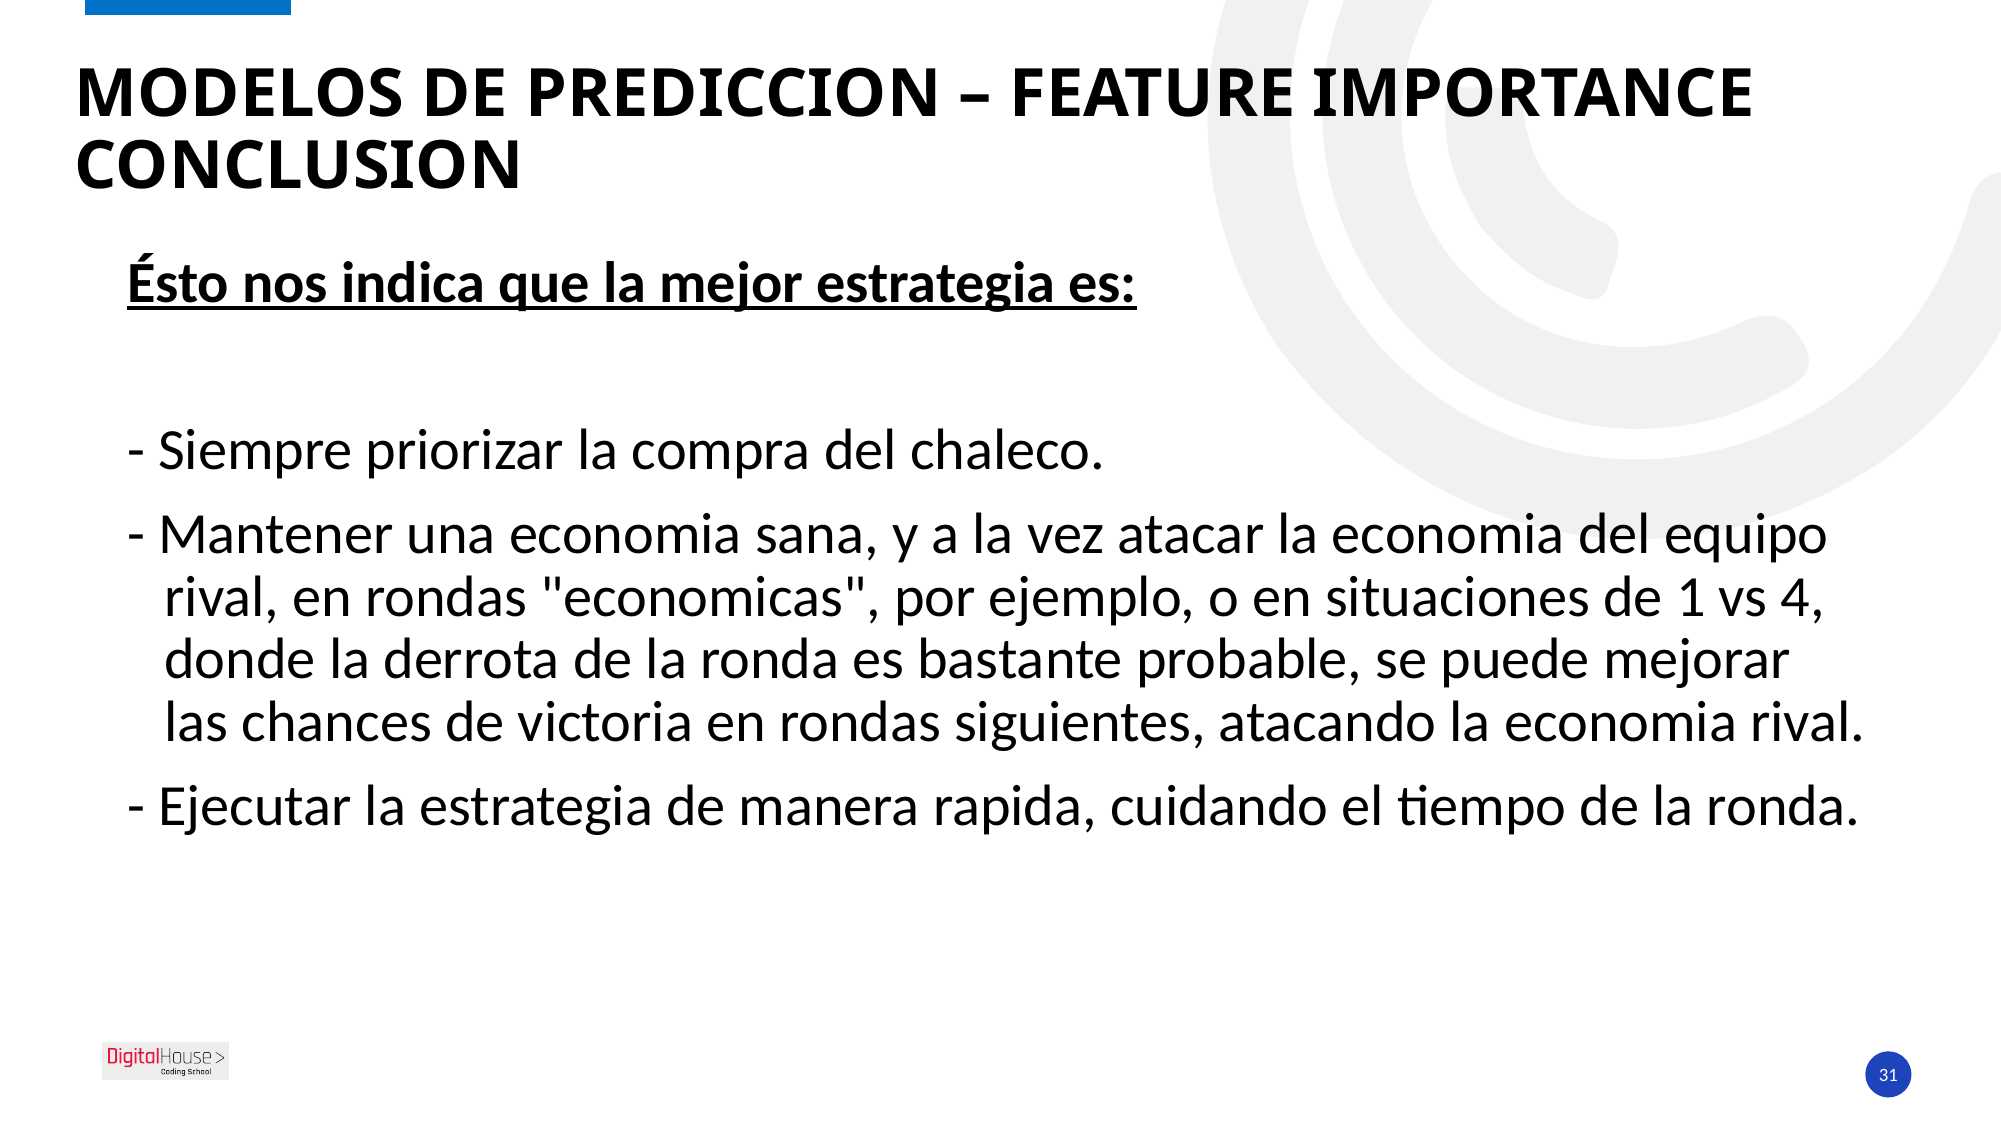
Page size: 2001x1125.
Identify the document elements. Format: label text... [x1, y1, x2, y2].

text_box [1864, 1059, 1913, 1090]
title MODELOS DE PREDICCION – FEATURE IMPORTANCE CONCLUSION [74, 51, 1904, 203]
list Ésto nos indica que la mejor estrategia es: - Siempre priorizar la compra del chaleco. - Mantener una economia sana, y a la vez atacar la economia del equipo rival, en rondas "economicas", por ejemplo, o en situaciones de 1 vs 4, donde la derrota de la ronda es bastante probable, se puede mejorar las chances de victoria en rondas siguientes, atacando la economia rival. - Ejecutar la estrategia de manera rapida, cuidando el tiempo de la ronda. [74, 244, 1884, 959]
